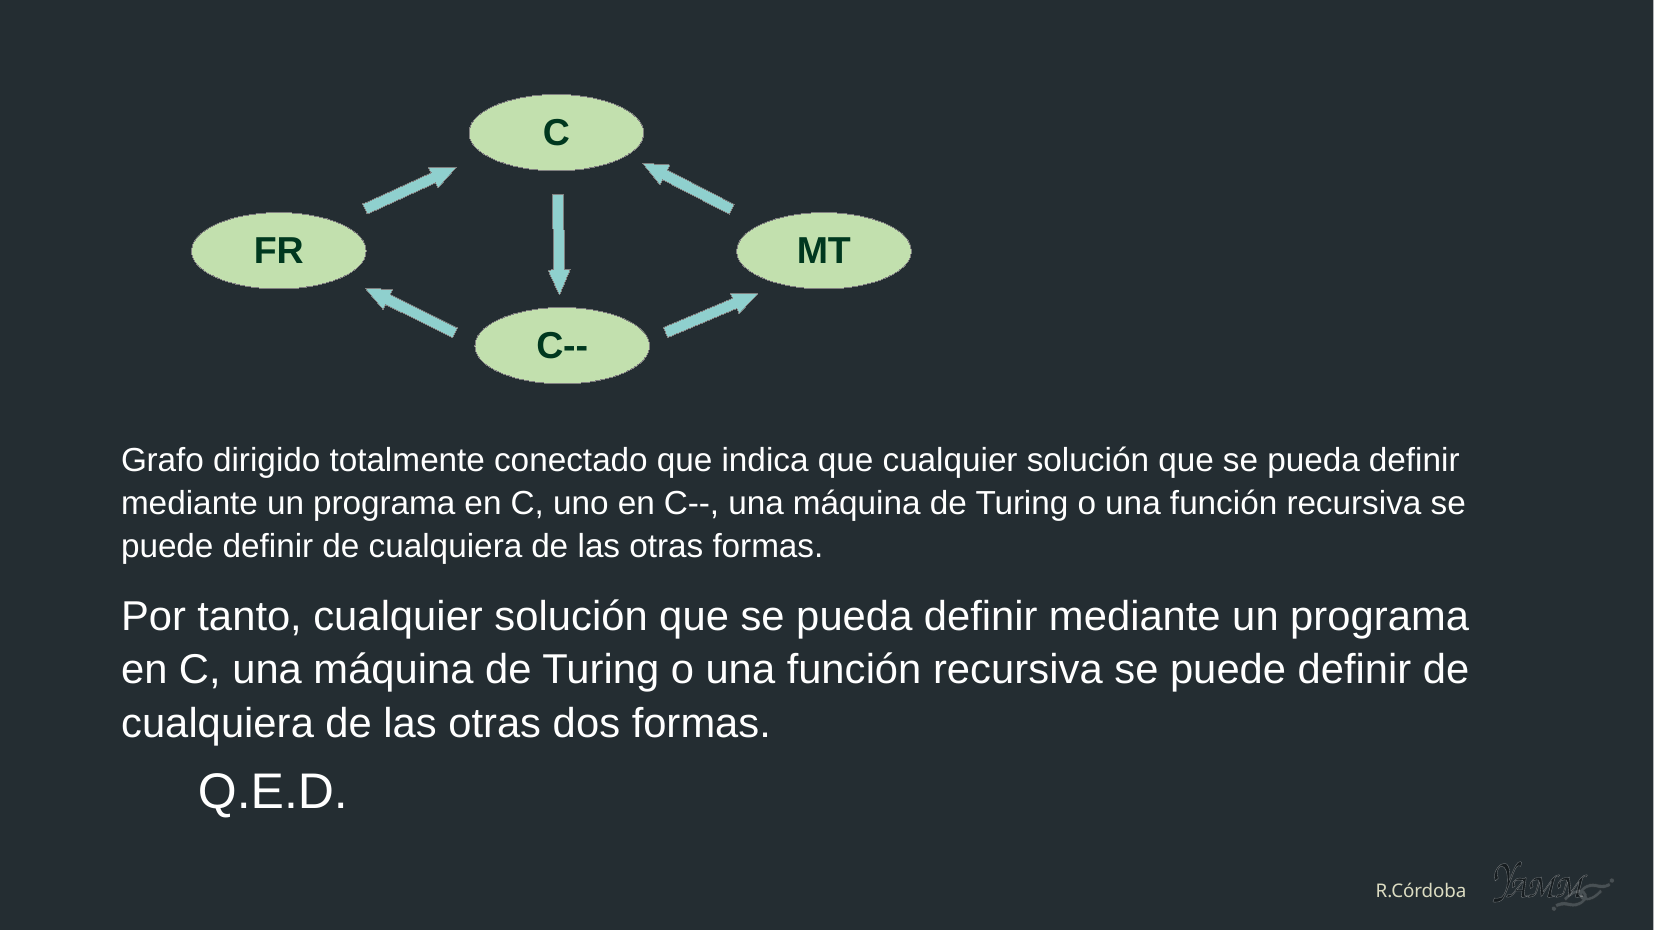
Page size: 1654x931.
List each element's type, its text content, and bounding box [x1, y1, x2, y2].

text_box [663, 293, 758, 338]
text_box [642, 163, 735, 215]
text_box C [469, 94, 644, 171]
text_box FR [191, 212, 367, 289]
text_box C-- [474, 307, 650, 384]
text_box [365, 288, 458, 338]
text_box [362, 167, 457, 214]
text_box Q.E.D. [183, 755, 384, 827]
text_box MT [736, 212, 912, 289]
text_box [548, 194, 571, 295]
text_box Por tanto, cualquier solución que se pueda definir mediante un programa en C, una máquina de Turing o una función recursiva se puede definir de cualquiera de las otras dos formas. [106, 578, 1524, 754]
text_box Grafo dirigido totalmente conectado que indica que cualquier solución que se pueda definir mediante un programa en C, uno en C--, una máquina de Turing o una función recursiva se puede definir de cualquiera de las otras formas. [106, 429, 1583, 579]
